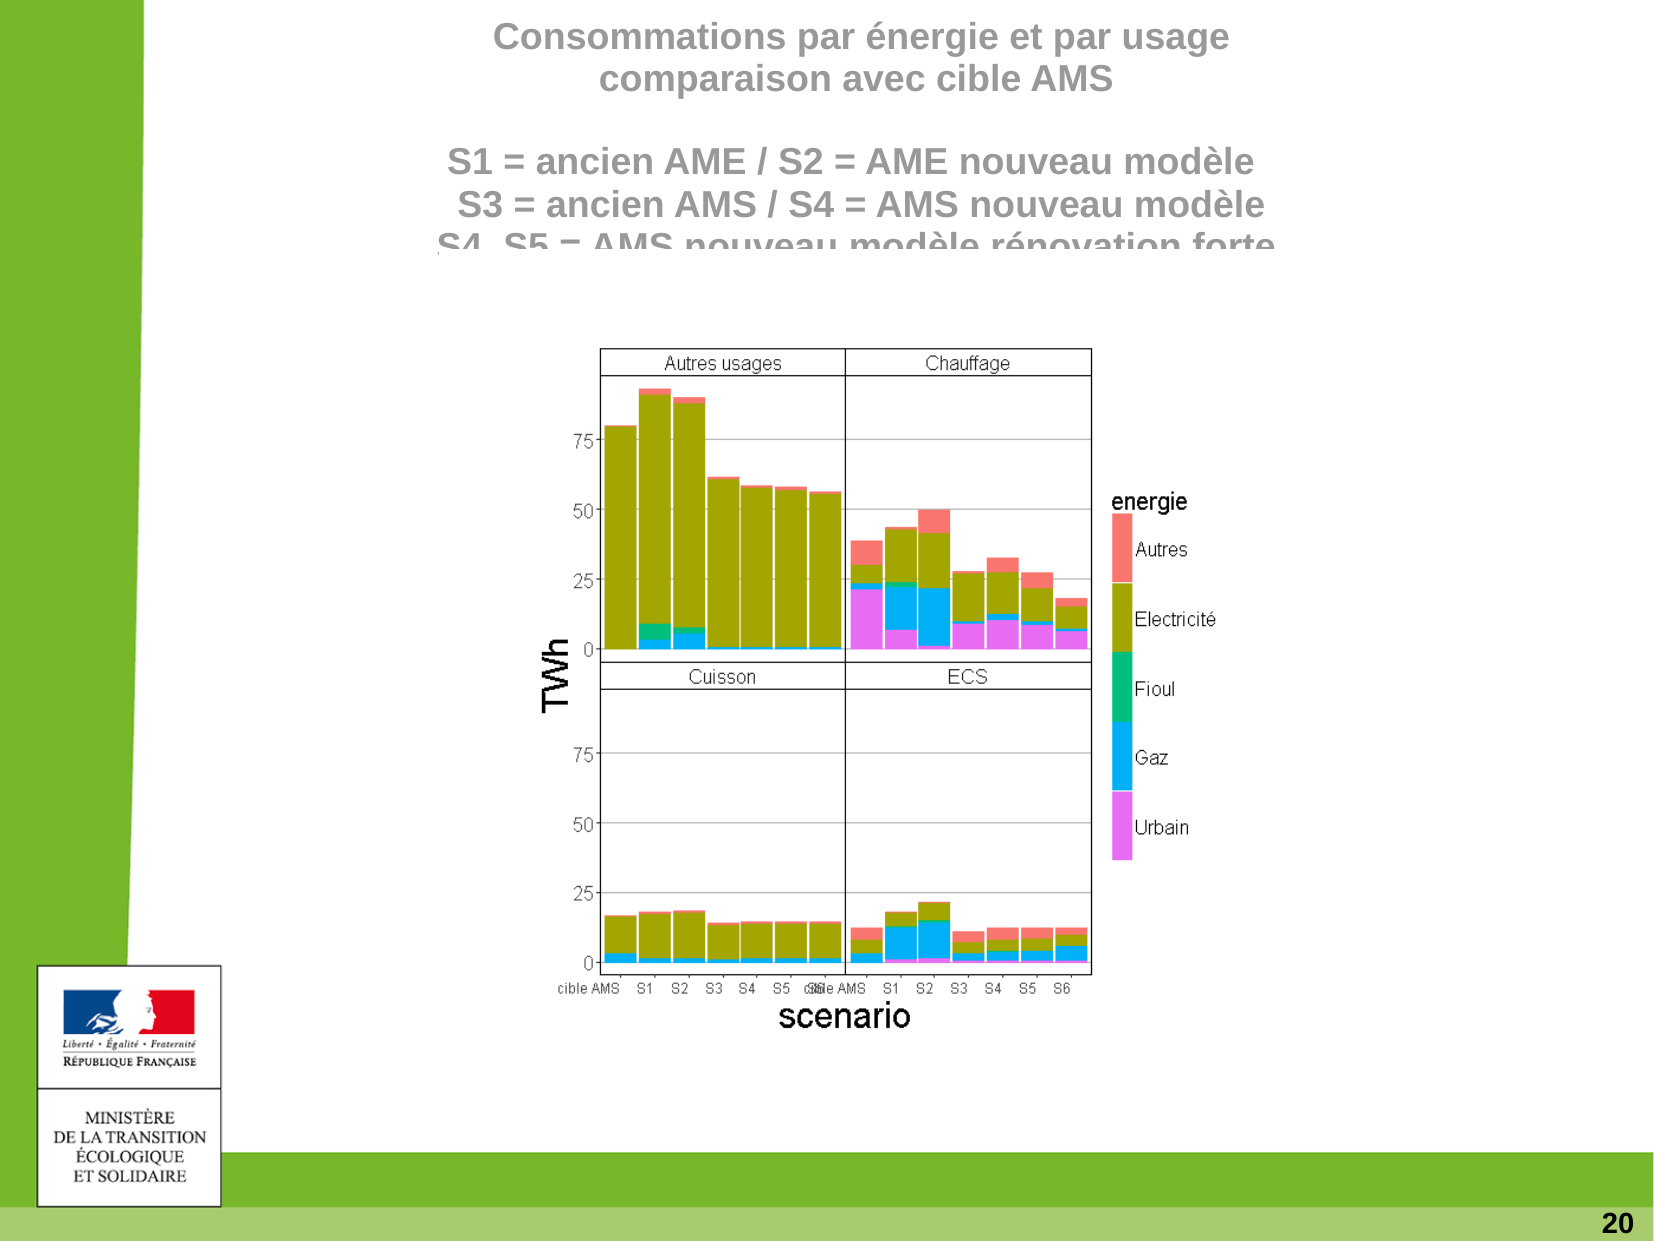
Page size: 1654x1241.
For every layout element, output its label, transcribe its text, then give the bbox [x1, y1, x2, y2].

picture [0, 0, 1654, 1241]
title Consommations par énergie et par usage comparaison avec cible AMS S1 = ancien AME / S2 = AME nouveau modèle S3 = ancien AMS / S4 = AMS nouveau modèle S4, S5 = AMS nouveau modèle rénovation forte [112, 15, 1601, 268]
